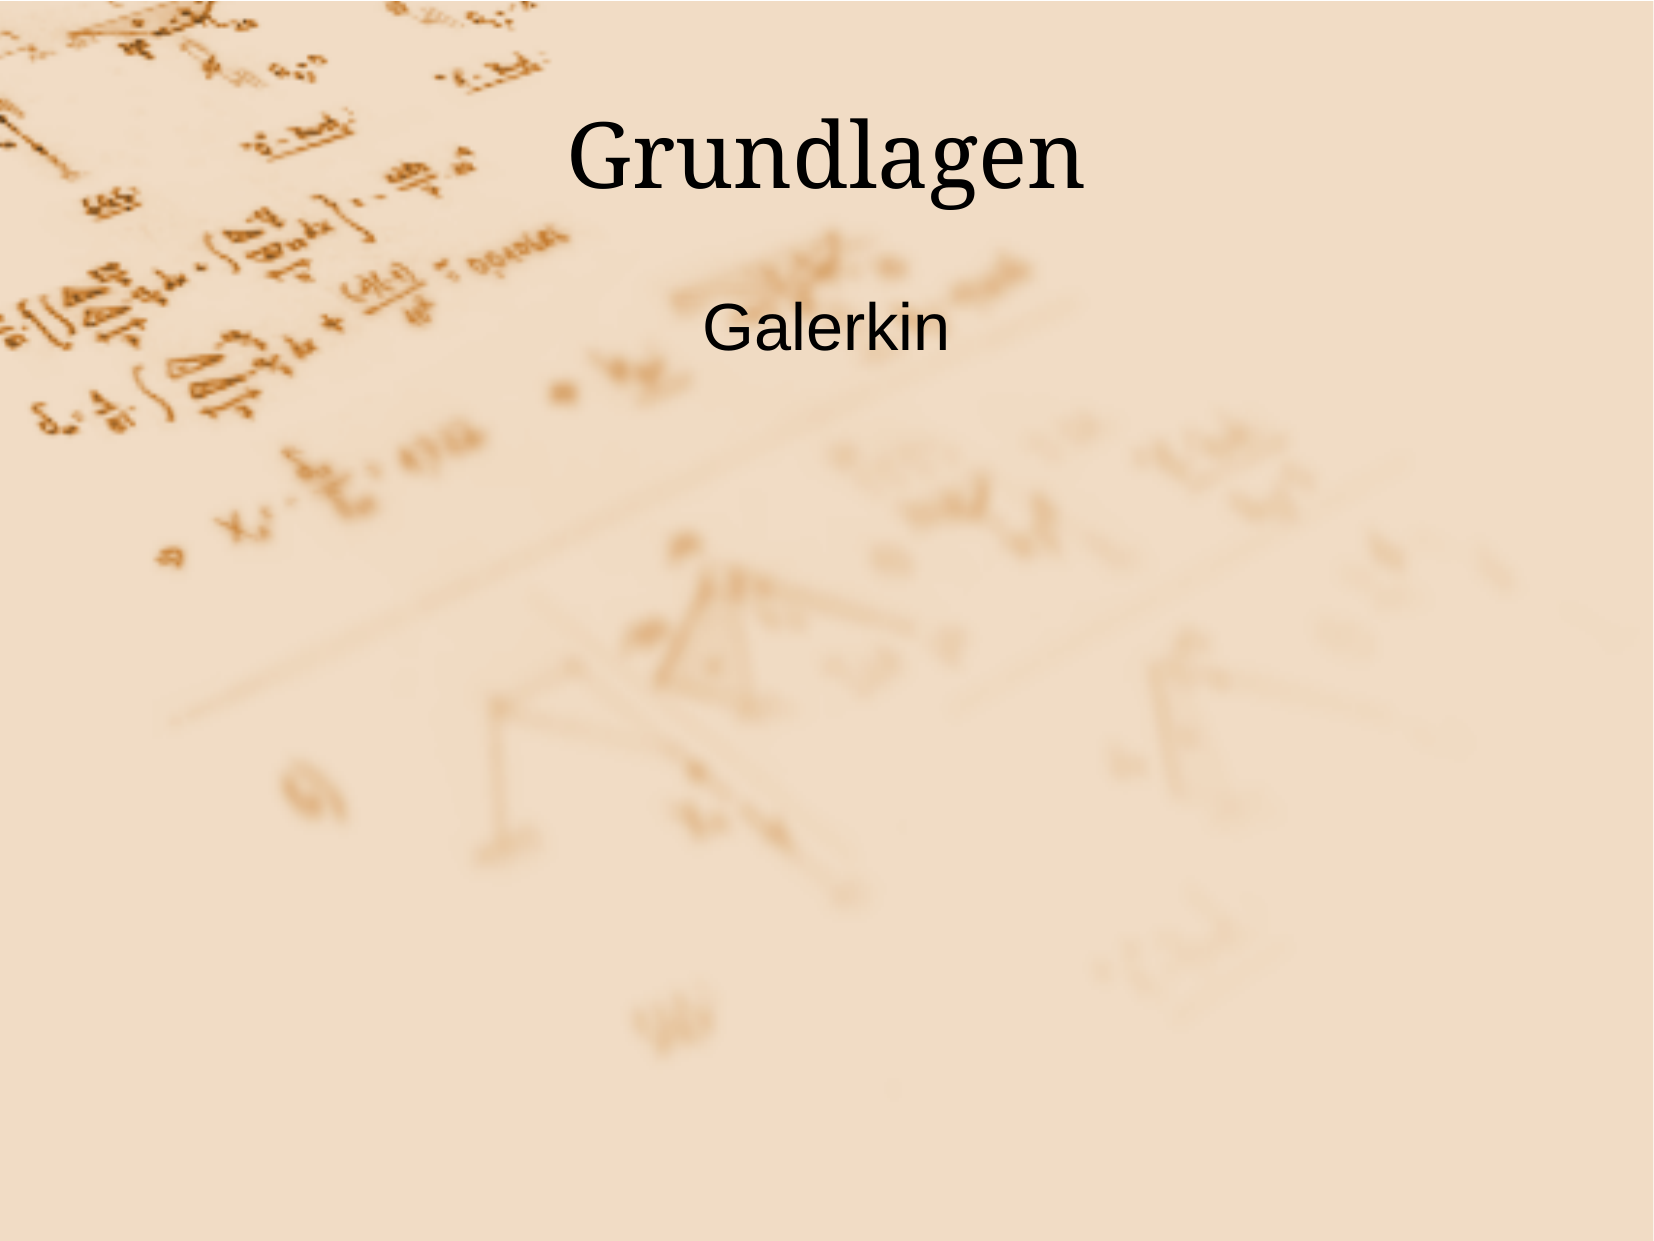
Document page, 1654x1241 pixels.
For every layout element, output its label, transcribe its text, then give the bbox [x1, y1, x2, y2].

title Grundlagen [82, 49, 1571, 257]
list Galerkin [82, 290, 1571, 1109]
picture [0, 1, 1654, 1241]
